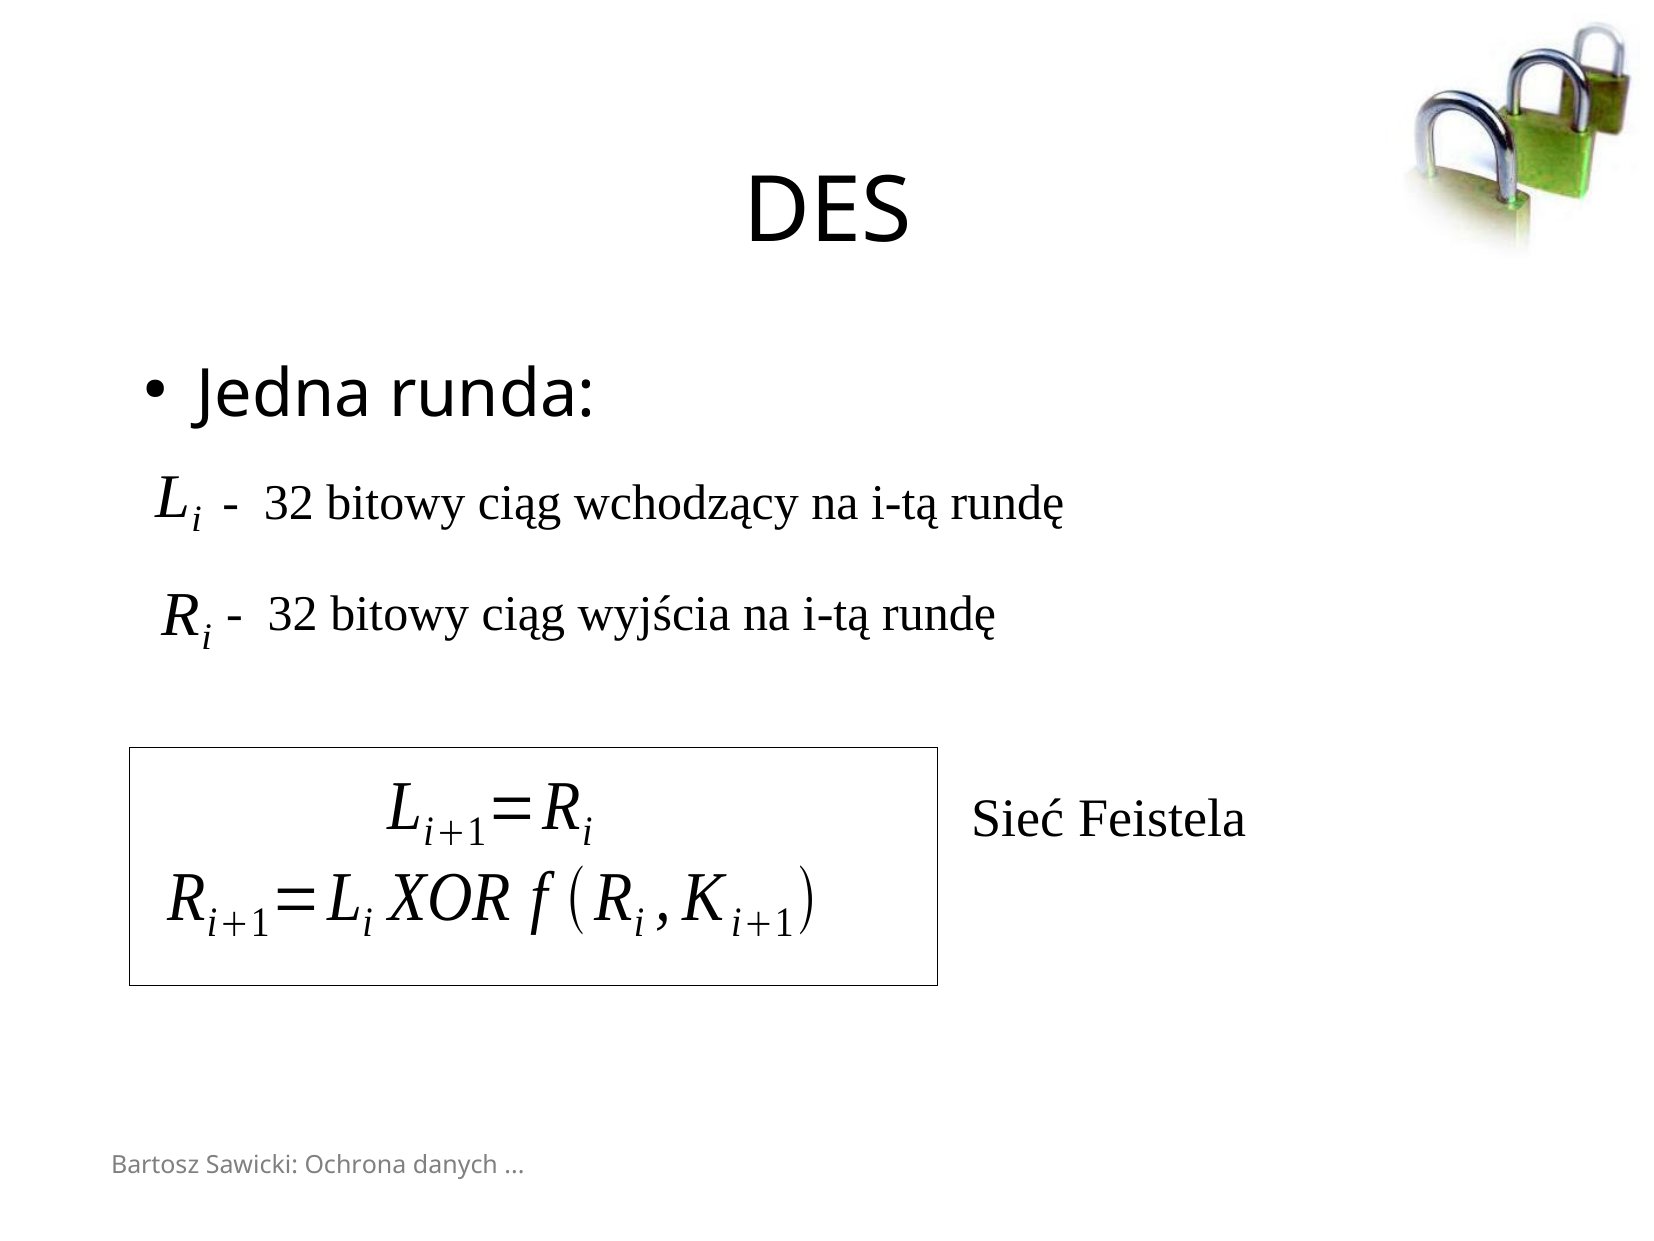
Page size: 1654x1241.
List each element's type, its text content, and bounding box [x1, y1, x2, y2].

text_box Sieć Feistela [971, 788, 1247, 849]
chart [150, 579, 218, 658]
text_box - 32 bitowy ciąg wyjścia na i-tą rundę [226, 586, 1055, 642]
title DES [121, 102, 1534, 311]
list Jedna runda: [125, 344, 1538, 1127]
picture [1385, 14, 1640, 266]
chart [144, 461, 208, 541]
chart [156, 766, 822, 947]
text_box - 32 bitowy ciąg wchodzący na i-tą rundę [222, 474, 1082, 531]
